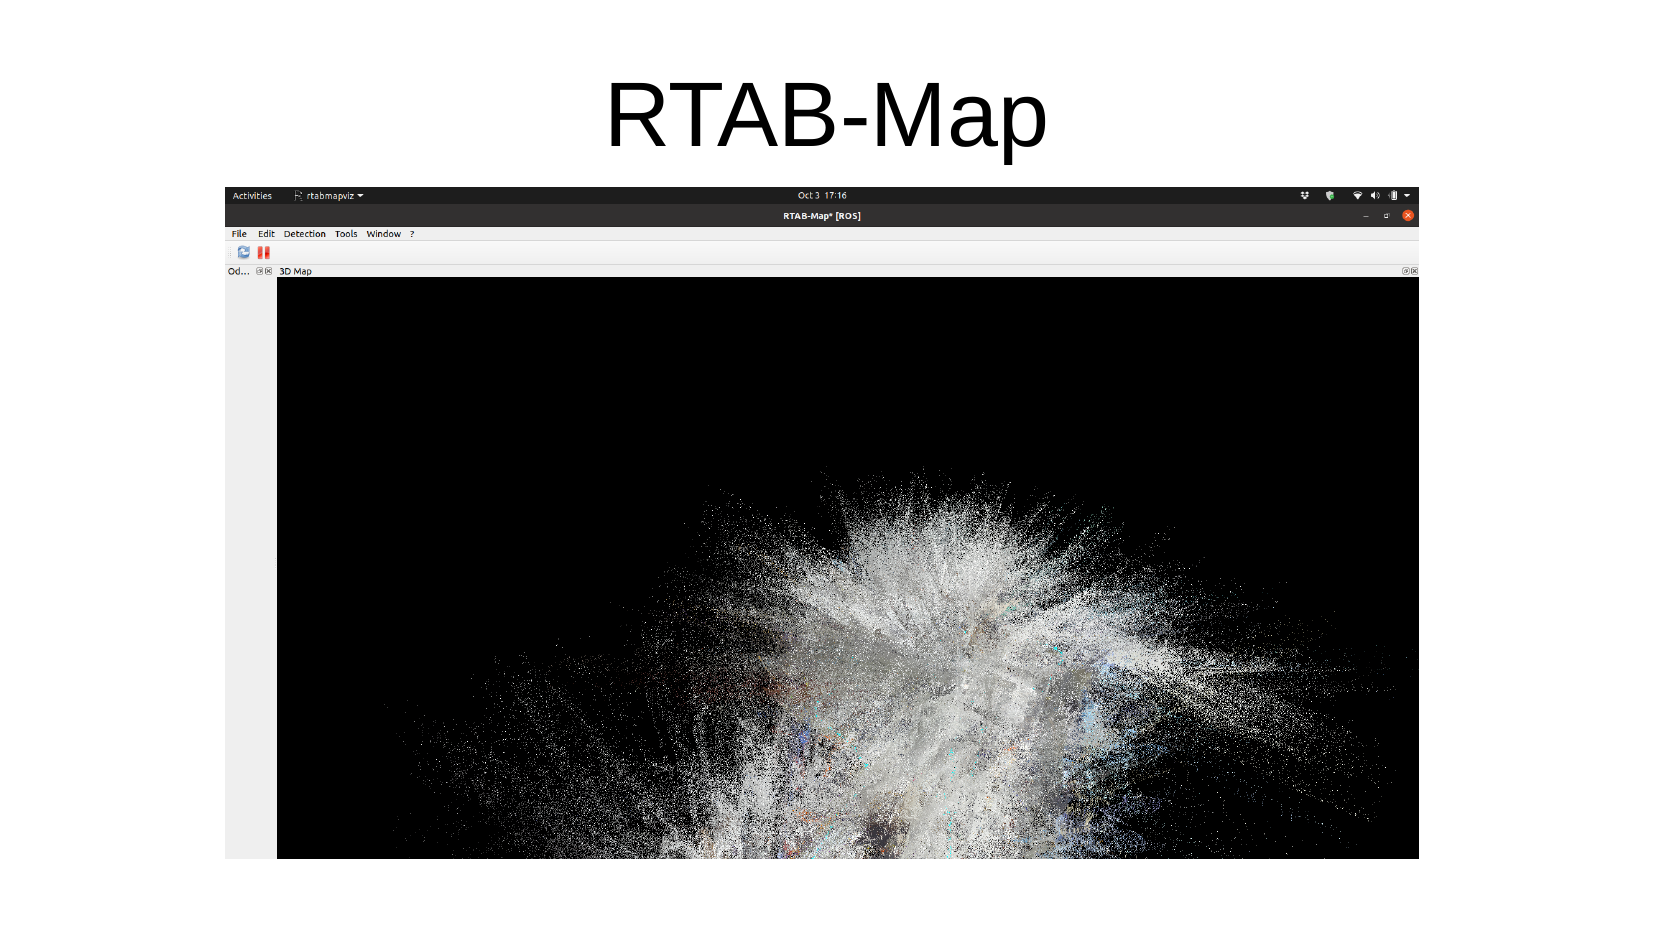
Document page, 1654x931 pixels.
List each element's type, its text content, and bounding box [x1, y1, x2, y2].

title RTAB-Map [82, 37, 1571, 193]
picture [225, 187, 1419, 859]
